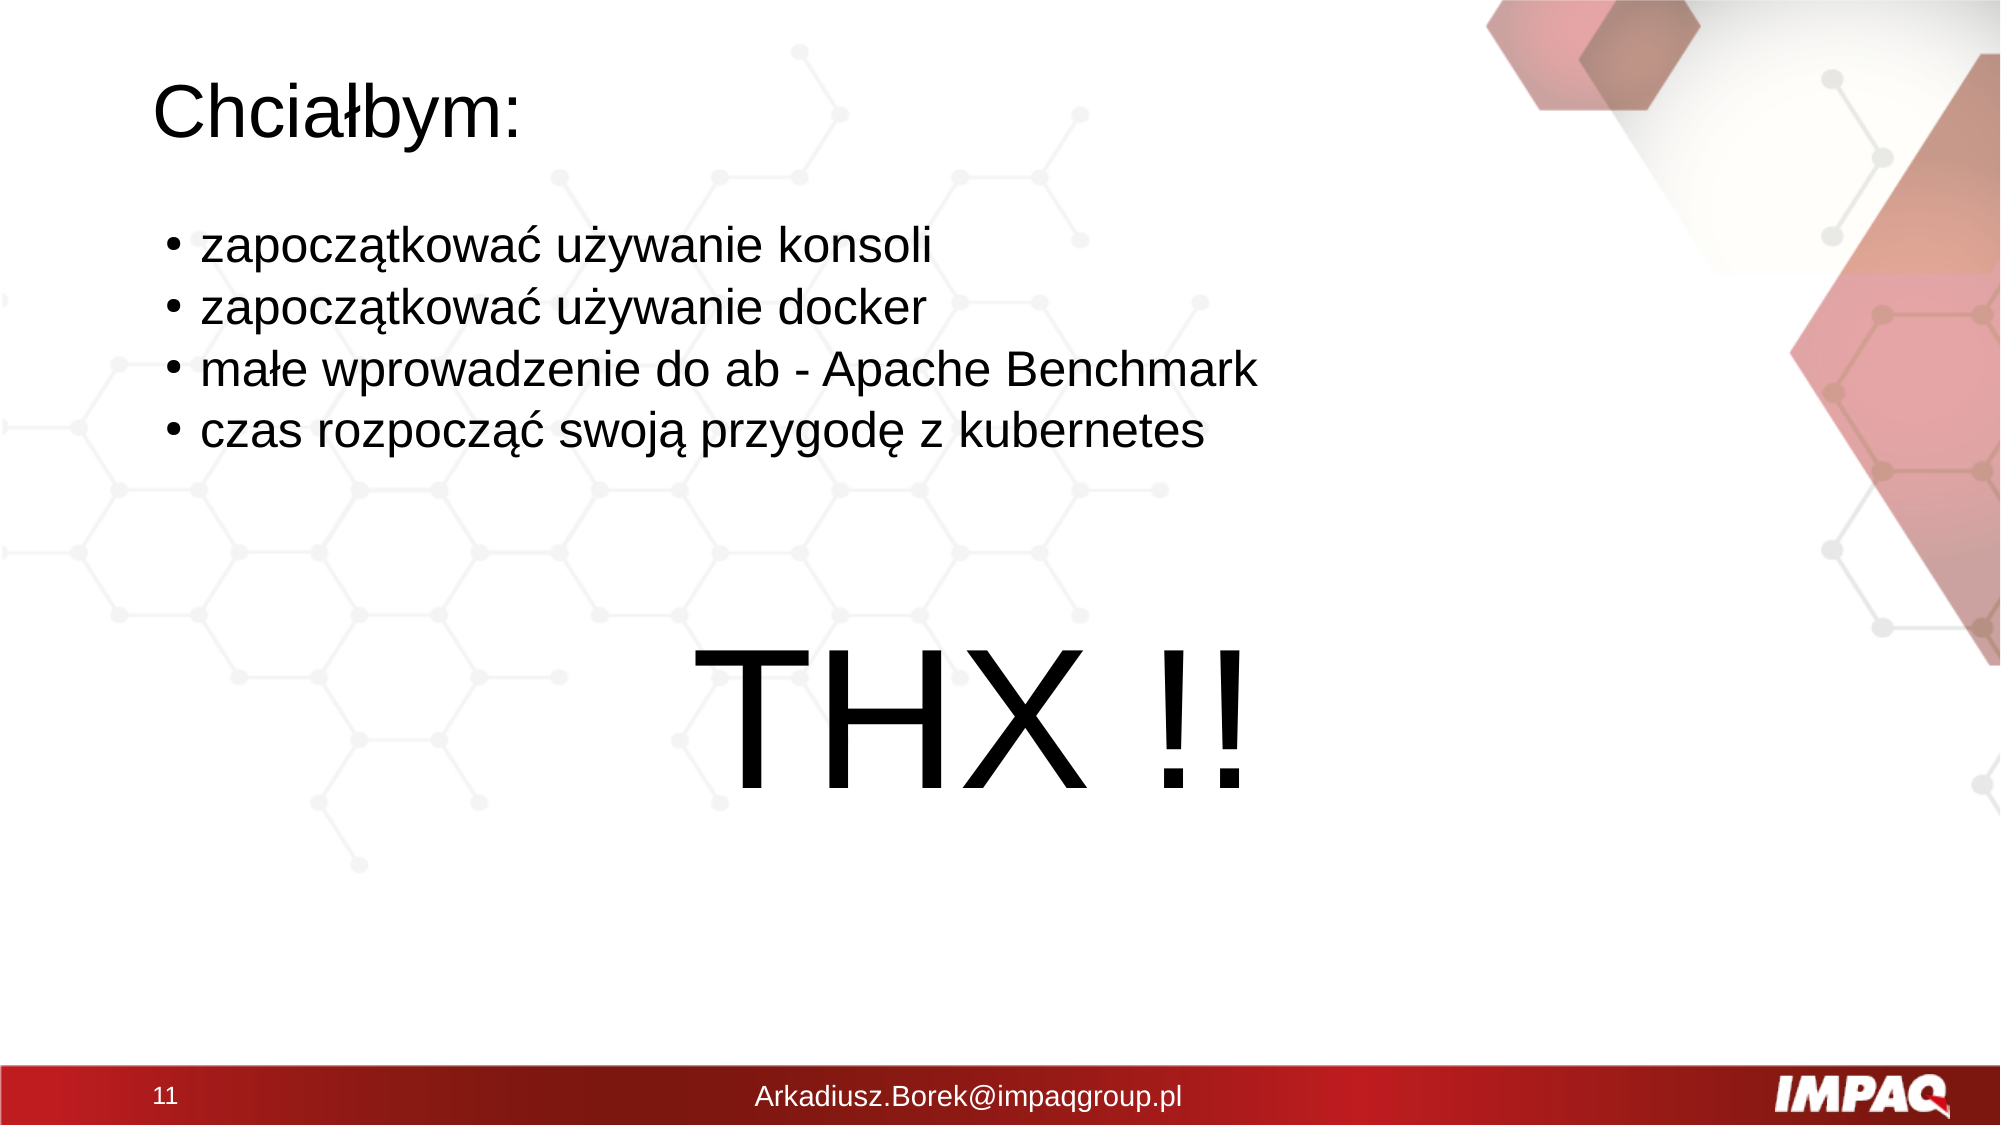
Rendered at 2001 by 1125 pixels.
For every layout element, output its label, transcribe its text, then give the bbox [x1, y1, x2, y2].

picture [0, 0, 2001, 1125]
slide_number <number> [137, 1065, 587, 1125]
text_box zapoczątkować używanie konsoli zapoczątkować używanie docker małe wprowadzenie do ab - Apache Benchmark czas rozpocząć swoją przygodę z kubernetes [150, 210, 1801, 469]
text_box THX !! [150, 600, 1801, 839]
text_box Arkadiusz.Borek@impaqgroup.pl [587, 1065, 1351, 1125]
text_box Chciałbym: [137, 59, 1863, 168]
